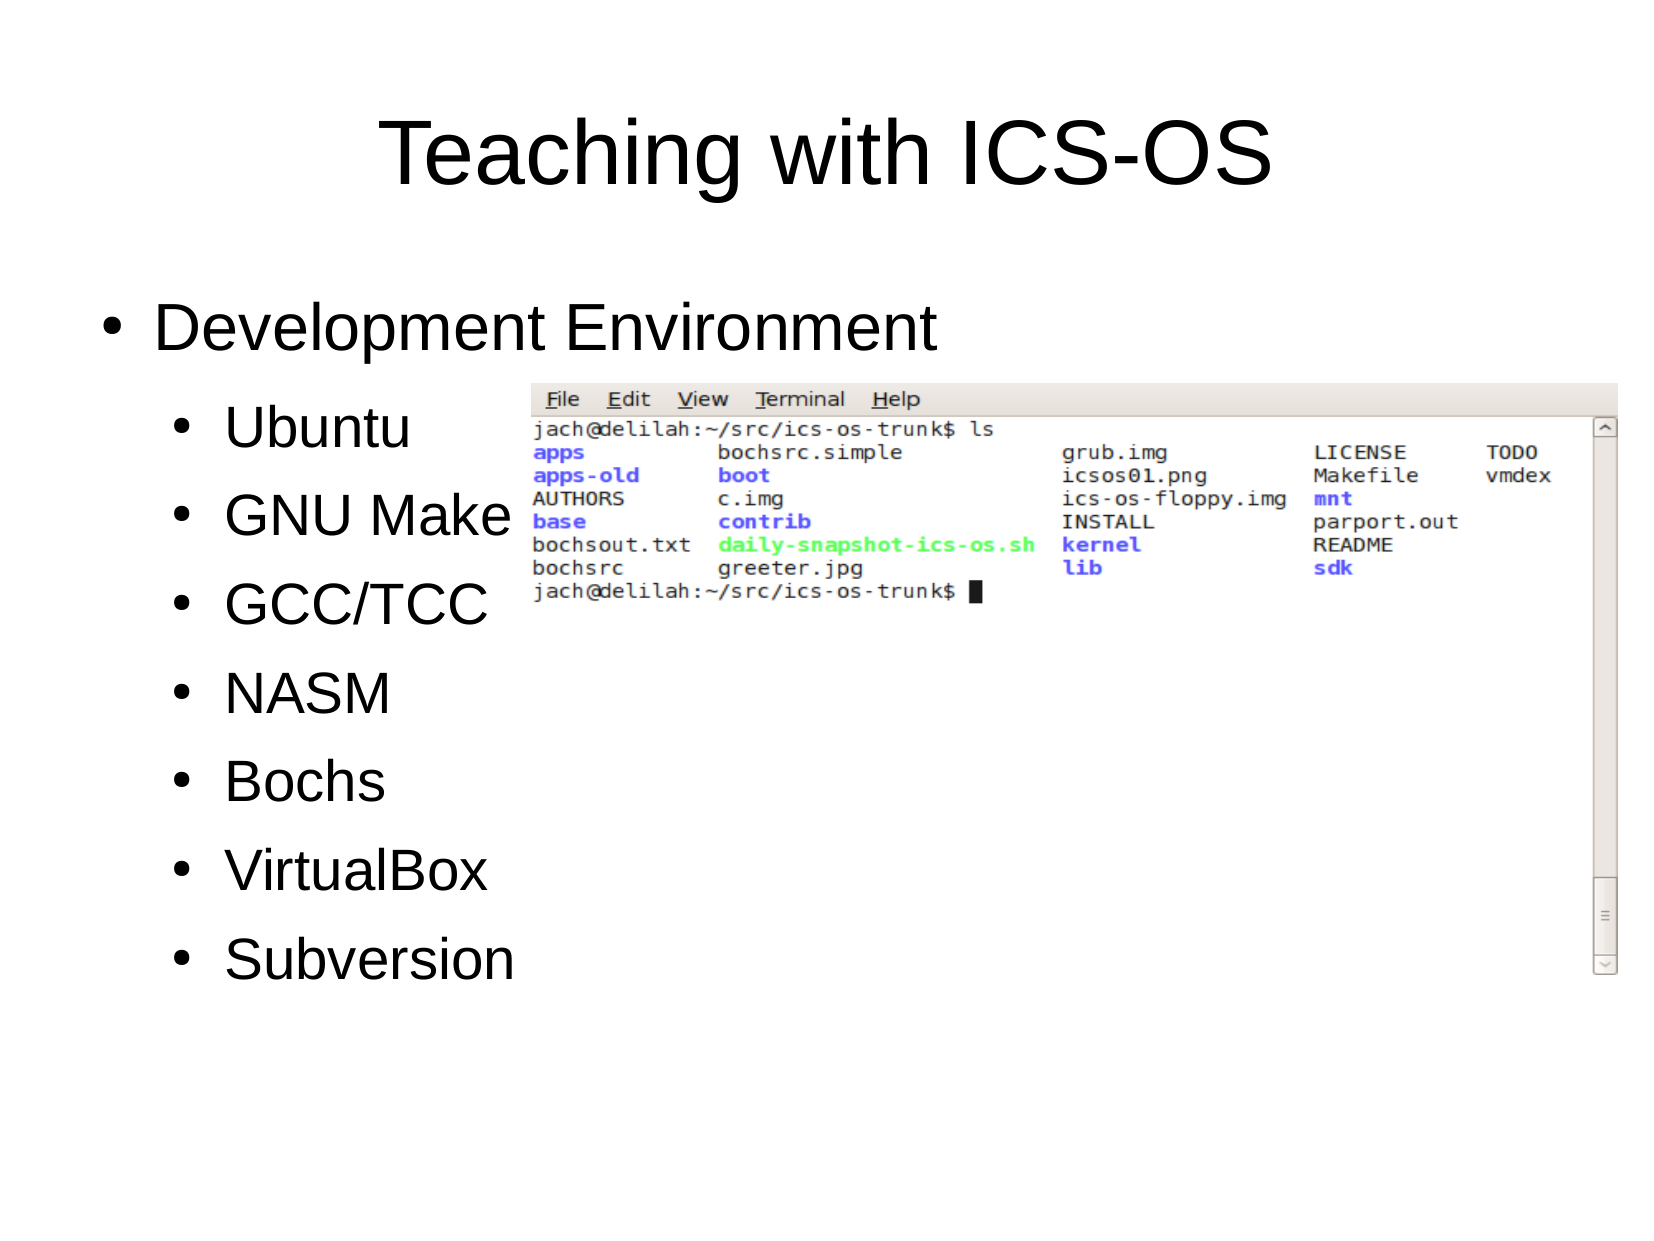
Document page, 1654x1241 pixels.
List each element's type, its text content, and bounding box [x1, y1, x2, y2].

title Teaching with ICS-OS [82, 49, 1571, 257]
list Development Environment Ubuntu GNU Make GCC/TCC NASM Bochs VirtualBox Subversion [82, 290, 1571, 1109]
picture [531, 383, 1618, 975]
